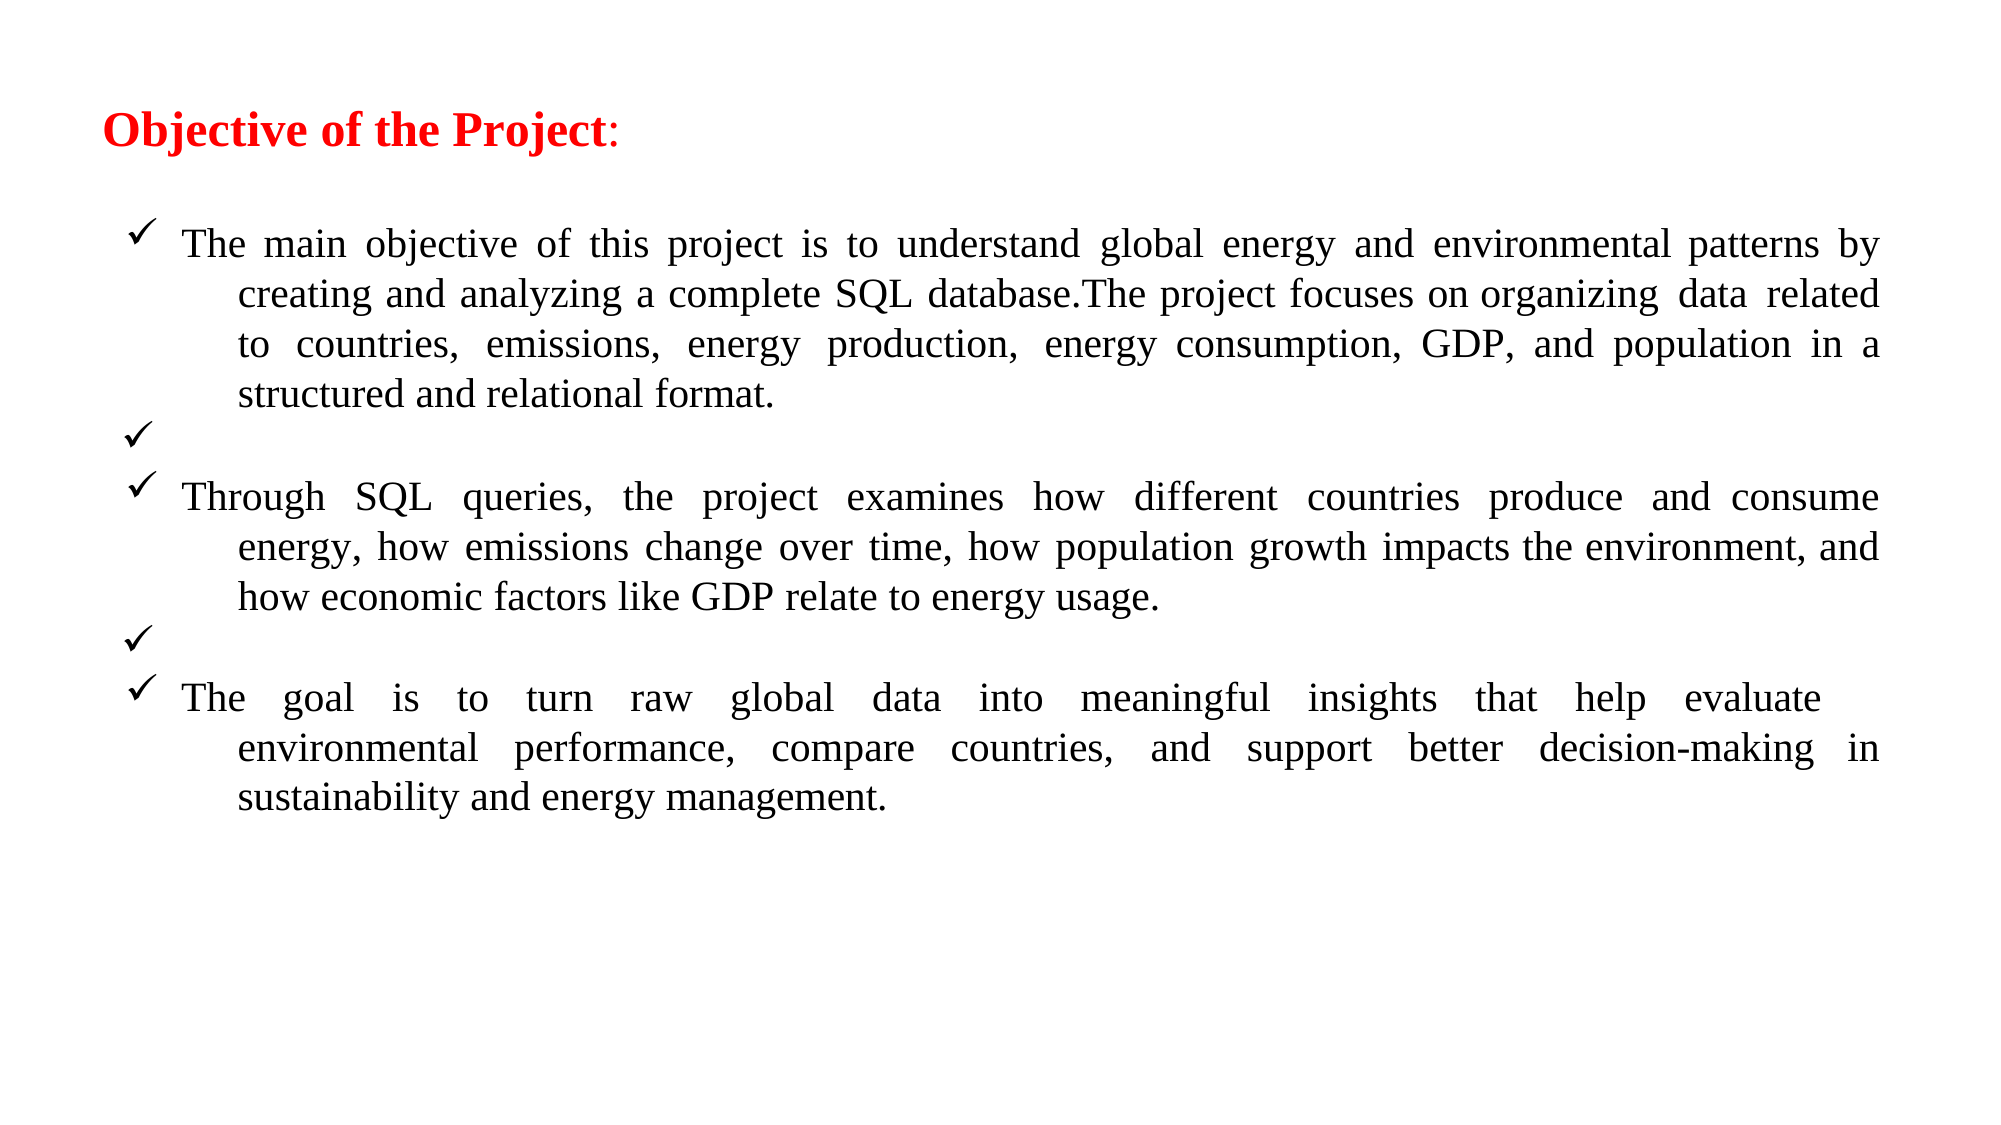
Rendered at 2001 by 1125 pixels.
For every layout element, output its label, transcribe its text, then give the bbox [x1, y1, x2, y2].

text_box The main objective of this project is to understand global energy and environmental patterns by creating and analyzing a complete SQL database.The project focuses on organizing data related to countries, emissions, energy production, energy consumption, GDP, and population in a structured and relational format. Through SQL queries, the project examines how different countries produce and consume energy, how emissions change over time, how population growth impacts the environment, and how economic factors like GDP relate to energy usage. The goal is to turn raw global data into meaningful insights that help evaluate environmental performance, compare countries, and support better decision-making in sustainability and energy management. [121, 213, 1882, 827]
title Objective of the Project: [99, 94, 888, 158]
